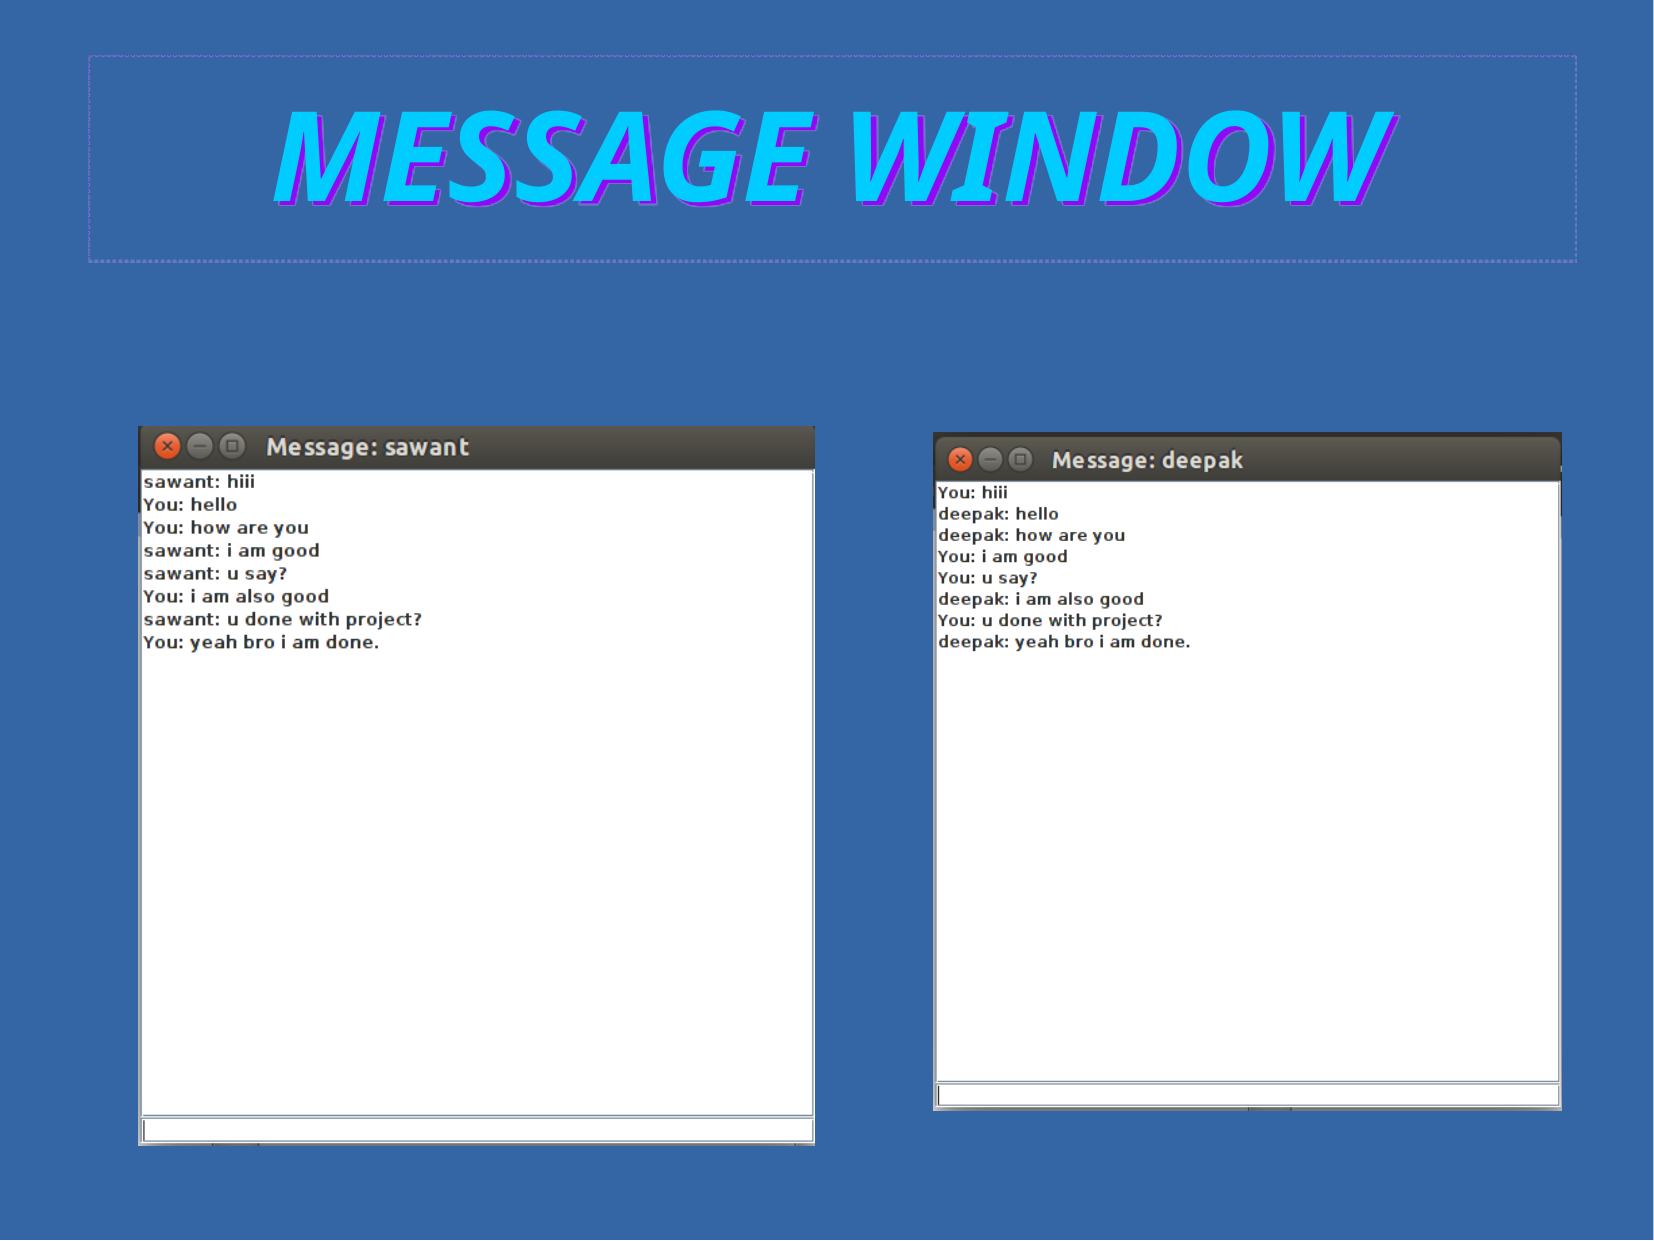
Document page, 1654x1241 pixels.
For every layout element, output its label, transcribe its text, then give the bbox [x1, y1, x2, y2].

picture [138, 426, 815, 1146]
title Message window [82, 49, 1571, 257]
picture [933, 432, 1562, 1111]
